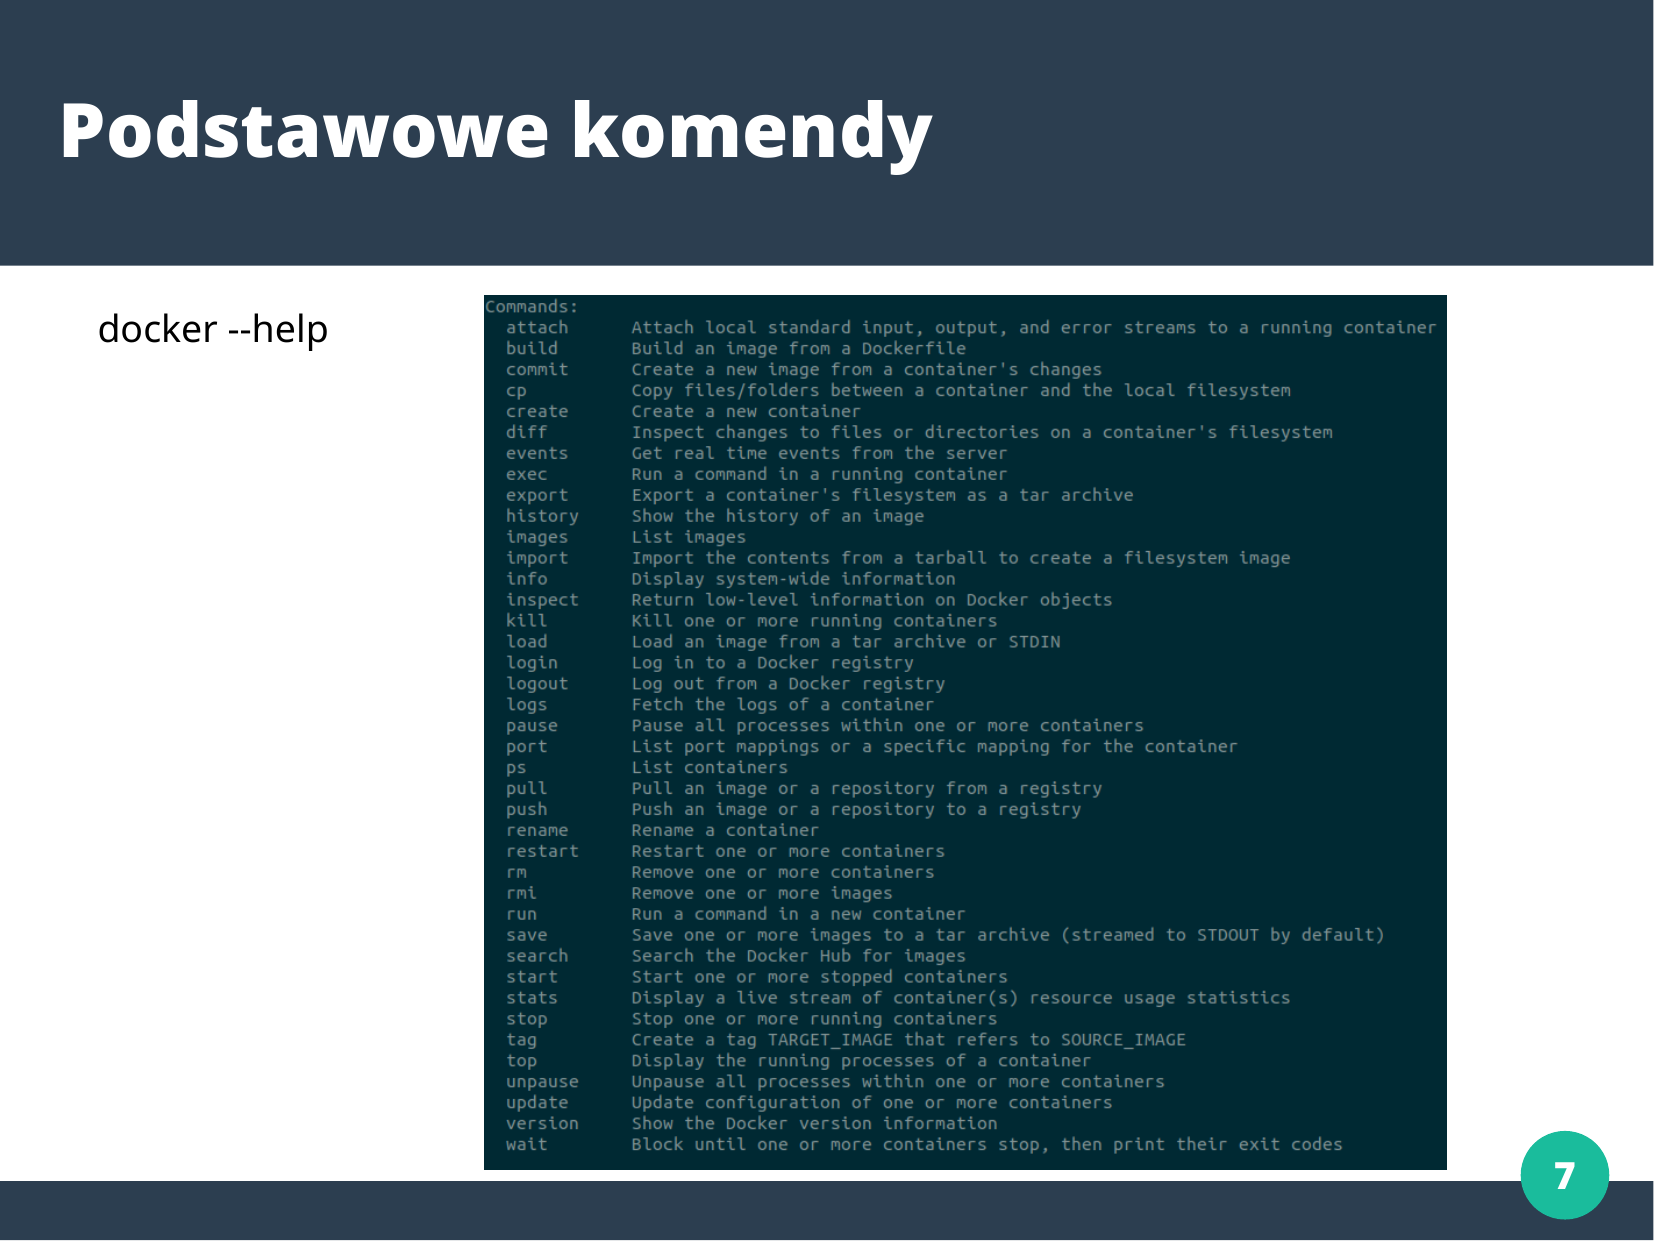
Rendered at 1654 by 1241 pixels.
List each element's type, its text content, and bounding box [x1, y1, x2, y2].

picture [518, 534, 526, 542]
picture [769, 345, 777, 354]
picture [529, 1078, 546, 1090]
picture [676, 971, 682, 982]
picture [1093, 995, 1101, 1003]
picture [1136, 995, 1143, 1003]
picture [1041, 320, 1049, 333]
picture [811, 366, 819, 375]
picture [686, 806, 693, 815]
picture [749, 974, 755, 982]
picture [948, 450, 954, 459]
picture [1199, 740, 1206, 752]
picture [654, 1037, 662, 1045]
picture [1262, 384, 1268, 396]
picture [749, 991, 756, 1003]
picture [676, 991, 682, 1003]
picture [519, 992, 525, 1003]
picture [1241, 995, 1247, 1003]
picture [885, 782, 891, 794]
picture [675, 848, 682, 856]
picture [759, 785, 767, 794]
picture [895, 722, 902, 731]
picture [759, 639, 767, 647]
picture [1010, 366, 1017, 375]
picture [1073, 492, 1080, 500]
picture [675, 827, 694, 836]
picture [832, 1016, 839, 1024]
picture [529, 953, 536, 961]
picture [508, 743, 526, 755]
picture [1083, 366, 1091, 375]
picture [1147, 1078, 1153, 1087]
picture [780, 1016, 787, 1024]
picture [1135, 387, 1153, 396]
picture [549, 534, 557, 542]
picture [1211, 322, 1216, 333]
picture [979, 618, 986, 626]
picture [780, 1034, 797, 1045]
picture [1041, 932, 1049, 940]
picture [979, 995, 986, 1003]
picture [634, 490, 640, 500]
picture [1157, 1138, 1164, 1150]
picture [1230, 743, 1237, 752]
picture [549, 299, 557, 312]
picture [979, 426, 986, 438]
picture [1219, 387, 1227, 396]
picture [875, 699, 881, 710]
picture [1012, 991, 1016, 1006]
picture [1429, 324, 1436, 333]
picture [969, 1141, 975, 1149]
picture [1146, 1034, 1175, 1045]
picture [989, 429, 997, 438]
picture [905, 1016, 923, 1024]
picture [539, 701, 546, 710]
picture [927, 907, 933, 919]
picture [989, 722, 1008, 731]
picture [549, 341, 557, 354]
picture [665, 802, 672, 814]
picture [1063, 785, 1070, 794]
picture [779, 1078, 797, 1087]
picture [1126, 551, 1133, 563]
picture [1083, 429, 1091, 438]
picture [969, 450, 975, 458]
picture [1252, 992, 1258, 1003]
picture [635, 427, 640, 438]
picture [1199, 552, 1206, 563]
picture [1062, 366, 1070, 375]
picture [571, 845, 577, 856]
picture [508, 848, 515, 856]
picture [801, 1096, 808, 1108]
picture [801, 324, 808, 333]
picture [822, 1078, 829, 1087]
picture [947, 932, 954, 940]
picture [759, 1058, 766, 1066]
picture [790, 655, 797, 668]
picture [634, 678, 641, 689]
picture [549, 513, 558, 521]
picture [916, 995, 923, 1003]
picture [633, 364, 640, 375]
picture [1125, 1078, 1132, 1087]
picture [1251, 387, 1258, 396]
picture [508, 869, 515, 877]
picture [1178, 1138, 1185, 1150]
picture [1073, 1058, 1081, 1066]
picture [519, 408, 525, 416]
picture [1084, 384, 1090, 396]
picture [917, 573, 923, 584]
picture [748, 890, 766, 898]
picture [550, 995, 557, 1003]
picture [665, 366, 672, 375]
picture [990, 990, 995, 1006]
picture [832, 995, 839, 1003]
picture [529, 614, 536, 626]
picture [779, 869, 798, 877]
picture [706, 869, 724, 877]
picture [864, 949, 871, 961]
picture [696, 509, 703, 521]
picture [518, 681, 536, 692]
picture [748, 869, 766, 877]
picture [665, 761, 672, 773]
picture [790, 1099, 797, 1108]
picture [958, 995, 965, 1003]
picture [769, 597, 775, 605]
picture [738, 510, 745, 521]
picture [507, 408, 515, 417]
picture [864, 701, 871, 710]
picture [937, 740, 945, 752]
picture [916, 869, 923, 877]
picture [759, 345, 766, 357]
picture [843, 366, 850, 375]
picture [894, 995, 902, 1003]
picture [707, 552, 714, 563]
picture [1053, 1054, 1059, 1066]
picture [1010, 387, 1018, 396]
picture [1252, 426, 1258, 438]
picture [1304, 426, 1310, 438]
picture [1073, 366, 1080, 378]
picture [905, 848, 924, 856]
picture [800, 492, 809, 500]
picture [895, 1141, 913, 1150]
picture [748, 639, 756, 651]
picture [1000, 429, 1007, 437]
picture [916, 1032, 923, 1045]
picture [633, 888, 640, 898]
picture [508, 656, 515, 668]
picture [822, 447, 829, 459]
picture [948, 342, 954, 354]
picture [717, 324, 735, 333]
picture [655, 429, 661, 438]
picture [685, 366, 693, 375]
picture [539, 722, 546, 731]
picture [540, 510, 546, 521]
picture [685, 450, 694, 459]
picture [833, 785, 839, 793]
picture [549, 324, 557, 333]
picture [727, 827, 735, 836]
picture [560, 320, 567, 333]
picture [738, 345, 756, 354]
picture [685, 1058, 693, 1066]
picture [529, 782, 535, 794]
picture [842, 320, 850, 333]
picture [1105, 489, 1111, 500]
picture [769, 1100, 777, 1108]
picture [748, 950, 776, 961]
picture [508, 324, 515, 333]
picture [654, 1120, 673, 1129]
picture [769, 429, 777, 438]
picture [645, 614, 651, 626]
picture [675, 869, 683, 877]
picture [790, 911, 797, 919]
picture [539, 408, 546, 417]
picture [717, 1099, 725, 1108]
picture [518, 366, 547, 375]
picture [812, 1141, 818, 1149]
picture [853, 513, 860, 521]
picture [854, 597, 860, 605]
picture [842, 848, 850, 856]
picture [507, 450, 516, 459]
picture [686, 743, 704, 755]
picture [1052, 555, 1059, 563]
picture [936, 492, 956, 500]
picture [833, 363, 840, 375]
picture [980, 1033, 987, 1045]
picture [1011, 722, 1017, 731]
picture [780, 1099, 787, 1108]
picture [539, 614, 546, 626]
picture [833, 806, 839, 814]
picture [926, 1037, 934, 1045]
picture [643, 701, 652, 710]
picture [1115, 1034, 1122, 1045]
picture [895, 1120, 902, 1129]
picture [529, 743, 536, 752]
picture [748, 911, 756, 919]
picture [875, 489, 881, 500]
picture [1041, 722, 1049, 731]
picture [727, 1118, 755, 1129]
picture [895, 869, 902, 877]
picture [1135, 1078, 1143, 1087]
picture [791, 785, 797, 793]
picture [1041, 592, 1060, 605]
picture [644, 408, 651, 417]
picture [895, 639, 902, 647]
picture [875, 1075, 881, 1087]
picture [990, 974, 996, 982]
picture [812, 995, 818, 1003]
picture [1147, 551, 1153, 563]
picture [833, 426, 840, 437]
picture [937, 995, 944, 1003]
picture [528, 1037, 536, 1048]
picture [812, 827, 818, 835]
picture [519, 1013, 525, 1024]
picture [633, 720, 641, 731]
picture [875, 991, 882, 1003]
picture [780, 468, 787, 479]
picture [896, 677, 902, 689]
picture [644, 1138, 651, 1150]
picture [508, 530, 515, 542]
picture [508, 974, 515, 982]
picture [645, 991, 651, 1003]
picture [1188, 743, 1195, 752]
picture [749, 321, 756, 333]
picture [728, 1053, 735, 1066]
picture [812, 387, 818, 396]
picture [508, 341, 525, 354]
picture [790, 513, 796, 525]
picture [508, 785, 525, 797]
picture [718, 677, 725, 689]
picture [821, 618, 829, 626]
picture [1083, 1099, 1091, 1108]
picture [906, 1075, 913, 1087]
picture [738, 991, 745, 1003]
picture [969, 722, 975, 731]
picture [843, 680, 849, 689]
picture [507, 471, 516, 479]
picture [1219, 930, 1258, 940]
picture [915, 471, 923, 479]
picture [655, 447, 661, 459]
picture [656, 322, 661, 333]
picture [916, 932, 923, 940]
picture [1032, 995, 1038, 1003]
picture [561, 490, 567, 500]
picture [780, 618, 787, 626]
picture [696, 450, 703, 459]
picture [697, 699, 703, 710]
picture [1136, 551, 1143, 563]
picture [874, 468, 881, 479]
picture [832, 869, 839, 877]
picture [759, 848, 767, 856]
picture [676, 1097, 682, 1108]
picture [676, 1054, 682, 1066]
picture [801, 1120, 808, 1129]
picture [1177, 429, 1186, 438]
picture [728, 1099, 735, 1108]
picture [529, 639, 536, 647]
picture [1167, 995, 1175, 1003]
picture [759, 1016, 777, 1024]
picture [791, 974, 797, 982]
picture [1136, 1138, 1143, 1150]
picture [790, 701, 798, 710]
picture [875, 785, 881, 794]
picture [508, 551, 515, 563]
picture [801, 869, 808, 877]
picture [854, 408, 860, 416]
picture [780, 764, 787, 773]
picture [790, 387, 798, 396]
picture [1126, 722, 1132, 731]
picture [518, 555, 526, 563]
picture [927, 342, 934, 354]
picture [539, 1139, 546, 1150]
picture [1251, 555, 1279, 567]
picture [906, 949, 913, 961]
picture [801, 387, 808, 396]
picture [550, 660, 557, 668]
picture [633, 1139, 641, 1150]
picture [738, 722, 746, 734]
picture [833, 593, 840, 605]
picture [875, 846, 881, 856]
picture [916, 1138, 923, 1150]
picture [947, 974, 954, 982]
picture [717, 1139, 724, 1150]
picture [706, 932, 714, 940]
picture [727, 932, 736, 940]
picture [664, 1037, 672, 1045]
picture [853, 1120, 861, 1129]
picture [1355, 324, 1373, 333]
picture [717, 782, 724, 794]
picture [958, 471, 965, 479]
picture [654, 534, 661, 542]
picture [1052, 995, 1059, 1003]
picture [665, 614, 672, 626]
picture [707, 743, 713, 752]
picture [791, 806, 797, 814]
picture [832, 1141, 851, 1150]
picture [508, 613, 515, 626]
picture [508, 953, 515, 961]
picture [643, 848, 652, 856]
picture [842, 597, 851, 605]
picture [759, 932, 777, 940]
picture [1062, 1058, 1070, 1066]
picture [926, 450, 934, 459]
picture [991, 322, 996, 333]
picture [1000, 592, 1006, 605]
picture [549, 827, 568, 836]
picture [507, 366, 515, 375]
picture [790, 827, 797, 835]
picture [1051, 636, 1060, 647]
picture [675, 324, 682, 333]
picture [738, 429, 745, 438]
picture [937, 618, 944, 626]
picture [957, 429, 975, 438]
picture [822, 1034, 829, 1045]
picture [1241, 551, 1247, 563]
picture [540, 660, 546, 668]
picture [811, 722, 819, 731]
picture [1083, 555, 1091, 563]
picture [927, 869, 934, 877]
picture [811, 806, 818, 815]
picture [643, 869, 673, 877]
picture [832, 1078, 840, 1087]
picture [539, 932, 547, 940]
picture [833, 450, 839, 459]
picture [529, 974, 536, 982]
picture [842, 660, 850, 668]
picture [853, 471, 860, 479]
picture [821, 995, 829, 1003]
picture [749, 513, 756, 521]
picture [519, 971, 525, 982]
picture [769, 576, 778, 584]
picture [895, 555, 902, 563]
picture [821, 1016, 829, 1024]
picture [1210, 930, 1216, 940]
picture [1105, 740, 1111, 752]
picture [905, 1099, 913, 1108]
picture [561, 848, 567, 856]
picture [927, 740, 933, 752]
picture [790, 492, 797, 500]
picture [802, 1054, 808, 1066]
picture [926, 425, 934, 438]
picture [633, 992, 641, 1003]
picture [843, 513, 850, 521]
picture [1020, 1099, 1038, 1108]
picture [634, 532, 640, 542]
picture [781, 635, 788, 647]
picture [1021, 636, 1028, 647]
picture [519, 764, 525, 773]
picture [696, 1141, 703, 1150]
picture [812, 848, 818, 856]
picture [748, 806, 756, 818]
picture [895, 387, 902, 396]
picture [739, 1096, 746, 1108]
picture [854, 426, 860, 438]
picture [906, 576, 913, 584]
picture [675, 890, 683, 898]
picture [728, 848, 735, 856]
picture [770, 848, 776, 856]
picture [1063, 492, 1070, 500]
picture [643, 597, 651, 605]
picture [948, 803, 954, 815]
picture [979, 471, 986, 479]
picture [821, 932, 839, 940]
picture [1000, 387, 1007, 396]
picture [1398, 321, 1405, 333]
picture [999, 932, 1007, 940]
picture [780, 1058, 787, 1066]
picture [1115, 932, 1122, 940]
picture [905, 366, 913, 375]
picture [936, 576, 954, 584]
picture [885, 576, 891, 584]
picture [529, 806, 536, 815]
picture [655, 614, 661, 626]
picture [1031, 324, 1038, 333]
picture [947, 639, 953, 647]
picture [727, 1016, 736, 1024]
picture [936, 1078, 954, 1087]
picture [779, 450, 788, 459]
picture [916, 597, 923, 605]
picture [853, 660, 860, 671]
picture [685, 1099, 693, 1108]
picture [1042, 1096, 1049, 1108]
picture [780, 948, 787, 961]
picture [739, 384, 745, 399]
picture [645, 1054, 651, 1066]
picture [508, 698, 515, 710]
picture [822, 676, 829, 689]
picture [560, 1078, 567, 1087]
picture [718, 635, 724, 647]
picture [748, 450, 767, 459]
picture [1000, 1037, 1007, 1045]
picture [874, 718, 881, 731]
picture [1031, 785, 1049, 797]
picture [1136, 426, 1143, 438]
picture [665, 1099, 672, 1108]
picture [1021, 928, 1028, 940]
picture [529, 555, 547, 567]
picture [644, 1095, 661, 1111]
picture [936, 390, 944, 396]
picture [957, 1141, 966, 1150]
picture [706, 618, 714, 626]
picture [948, 1012, 954, 1024]
picture [643, 471, 651, 479]
picture [675, 697, 682, 710]
picture [738, 1058, 746, 1066]
picture [706, 513, 714, 521]
picture [1282, 429, 1288, 441]
picture [665, 995, 673, 1006]
picture [874, 953, 882, 961]
picture [729, 1033, 735, 1045]
picture [739, 618, 745, 626]
picture [655, 806, 661, 815]
picture [907, 1033, 913, 1045]
picture [643, 911, 651, 919]
picture [853, 385, 860, 396]
picture [885, 719, 892, 731]
picture [707, 321, 714, 333]
picture [759, 824, 766, 836]
picture [780, 932, 787, 940]
picture [644, 530, 651, 542]
picture [1167, 555, 1174, 563]
picture [1114, 429, 1132, 438]
picture [938, 635, 944, 647]
picture [1220, 992, 1227, 1003]
picture [539, 576, 547, 584]
picture [801, 722, 808, 731]
picture [968, 366, 975, 375]
picture [728, 764, 735, 773]
picture [1032, 1034, 1038, 1045]
picture [539, 324, 546, 333]
picture [874, 890, 882, 898]
picture [707, 492, 714, 500]
picture [509, 1033, 515, 1045]
picture [854, 1012, 860, 1024]
picture [654, 492, 673, 504]
picture [822, 324, 829, 333]
picture [633, 322, 641, 333]
picture [875, 510, 881, 521]
picture [842, 345, 850, 354]
picture [927, 785, 934, 797]
picture [655, 576, 661, 584]
picture [842, 974, 861, 985]
picture [769, 1120, 777, 1129]
picture [550, 1117, 557, 1129]
picture [633, 804, 651, 815]
picture [654, 1141, 672, 1150]
picture [717, 974, 724, 982]
picture [1178, 555, 1185, 567]
picture [739, 932, 745, 940]
picture [843, 1058, 851, 1069]
picture [707, 1141, 714, 1150]
picture [696, 384, 703, 396]
picture [571, 594, 578, 605]
picture [1021, 785, 1028, 794]
picture [790, 953, 798, 961]
picture [843, 1117, 850, 1129]
picture [915, 366, 934, 375]
picture [811, 1078, 818, 1087]
picture [1000, 743, 1018, 755]
picture [1032, 1078, 1038, 1087]
picture [1200, 991, 1206, 1003]
picture [749, 722, 755, 731]
picture [707, 447, 714, 459]
picture [1209, 1138, 1216, 1150]
picture [1262, 1138, 1268, 1150]
picture [539, 1099, 546, 1108]
picture [990, 932, 996, 940]
picture [937, 1138, 944, 1150]
picture [1033, 1055, 1038, 1066]
picture [957, 806, 966, 815]
picture [906, 908, 913, 919]
picture [644, 492, 651, 500]
picture [1146, 743, 1153, 752]
picture [968, 995, 976, 1003]
picture [1304, 321, 1310, 333]
picture [696, 639, 703, 647]
picture [1303, 1137, 1321, 1150]
picture [1084, 995, 1090, 1003]
picture [633, 1034, 641, 1045]
picture [885, 866, 892, 877]
picture [1010, 597, 1017, 605]
picture [863, 995, 872, 1003]
picture [927, 572, 933, 584]
picture [894, 1016, 902, 1024]
picture [948, 740, 954, 752]
picture [989, 384, 996, 396]
picture [915, 743, 923, 752]
picture [686, 510, 693, 521]
picture [1104, 1034, 1112, 1045]
picture [863, 597, 881, 605]
picture [550, 555, 557, 563]
picture [643, 555, 673, 566]
picture [1021, 597, 1028, 605]
picture [1074, 552, 1080, 563]
picture [948, 468, 954, 479]
picture [864, 974, 881, 986]
picture [812, 1016, 818, 1024]
picture [665, 342, 672, 354]
picture [842, 995, 851, 1003]
picture [968, 785, 987, 794]
picture [508, 722, 525, 734]
picture [1021, 489, 1028, 500]
picture [780, 824, 787, 836]
picture [685, 408, 694, 417]
picture [518, 1058, 526, 1066]
picture [1104, 1078, 1112, 1087]
picture [854, 636, 860, 647]
picture [633, 1055, 641, 1066]
picture [696, 1078, 704, 1087]
picture [508, 827, 515, 835]
picture [727, 806, 745, 815]
picture [529, 426, 537, 438]
picture [1188, 555, 1195, 563]
picture [1262, 991, 1268, 1003]
picture [978, 974, 986, 982]
picture [655, 995, 661, 1003]
picture [1271, 387, 1291, 396]
picture [717, 762, 724, 773]
picture [957, 746, 965, 752]
picture [1418, 324, 1426, 333]
picture [654, 932, 662, 940]
picture [738, 974, 746, 982]
picture [528, 722, 536, 731]
picture [1125, 492, 1133, 500]
picture [550, 848, 557, 856]
picture [738, 447, 745, 459]
picture [528, 1016, 547, 1027]
picture [937, 911, 944, 919]
picture [978, 1058, 986, 1066]
picture [864, 471, 871, 479]
picture [665, 408, 672, 417]
picture [633, 448, 652, 459]
picture [759, 1141, 788, 1150]
picture [937, 471, 944, 479]
picture [936, 324, 954, 333]
picture [717, 387, 725, 396]
picture [759, 597, 766, 605]
picture [905, 513, 924, 525]
picture [1020, 429, 1029, 438]
picture [560, 1099, 568, 1108]
picture [727, 639, 745, 647]
picture [906, 429, 912, 437]
picture [717, 741, 724, 752]
picture [529, 1138, 536, 1150]
picture [1271, 325, 1279, 333]
picture [519, 510, 525, 521]
picture [979, 1099, 986, 1108]
picture [716, 432, 724, 438]
picture [842, 785, 872, 797]
picture [540, 782, 546, 794]
picture [1231, 991, 1237, 1003]
picture [519, 471, 525, 478]
picture [979, 551, 986, 563]
picture [508, 806, 525, 818]
picture [936, 1120, 954, 1129]
picture [728, 342, 735, 354]
picture [790, 618, 798, 626]
picture [675, 1137, 682, 1150]
picture [947, 911, 955, 919]
picture [654, 366, 662, 375]
picture [989, 1016, 996, 1024]
picture [686, 597, 693, 605]
picture [1073, 1137, 1080, 1150]
picture [821, 1058, 829, 1069]
picture [1271, 995, 1279, 1003]
picture [1083, 492, 1090, 500]
picture [1272, 1138, 1279, 1150]
picture [655, 342, 661, 354]
picture [633, 594, 640, 605]
picture [685, 1037, 693, 1045]
picture [938, 971, 944, 982]
picture [885, 471, 892, 479]
picture [1272, 927, 1280, 940]
picture [665, 1078, 672, 1087]
picture [1021, 740, 1028, 752]
picture [812, 660, 818, 668]
picture [842, 704, 850, 710]
picture [968, 618, 976, 626]
picture [644, 740, 651, 752]
picture [717, 576, 724, 584]
picture [1241, 387, 1248, 399]
picture [738, 534, 745, 542]
picture [1105, 597, 1111, 605]
picture [918, 678, 923, 689]
picture [654, 890, 673, 898]
picture [895, 576, 903, 584]
picture [696, 534, 704, 542]
picture [948, 429, 954, 437]
picture [717, 803, 724, 815]
picture [895, 429, 903, 438]
picture [759, 743, 778, 755]
picture [770, 363, 776, 375]
picture [1146, 995, 1153, 1003]
picture [927, 489, 933, 500]
picture [759, 722, 776, 731]
picture [905, 869, 913, 877]
picture [748, 557, 755, 563]
picture [864, 932, 871, 940]
picture [1146, 927, 1153, 940]
picture [539, 741, 546, 752]
picture [540, 845, 546, 856]
picture [957, 1099, 976, 1108]
picture [539, 802, 546, 814]
picture [654, 1078, 662, 1090]
picture [842, 890, 860, 898]
picture [801, 953, 808, 961]
picture [958, 911, 965, 919]
picture [1062, 995, 1080, 1003]
picture [686, 948, 693, 961]
picture [790, 932, 798, 940]
picture [780, 740, 787, 752]
picture [1262, 324, 1268, 333]
picture [812, 618, 818, 626]
picture [1020, 1141, 1039, 1153]
picture [1063, 928, 1068, 943]
picture [1052, 782, 1059, 794]
picture [779, 806, 788, 815]
picture [864, 680, 870, 689]
picture [654, 639, 661, 647]
picture [685, 639, 693, 647]
picture [978, 1078, 987, 1087]
picture [853, 366, 872, 375]
picture [832, 618, 839, 626]
picture [957, 639, 965, 647]
picture [937, 342, 944, 354]
picture [643, 827, 661, 836]
picture [560, 304, 567, 312]
picture [1125, 932, 1143, 940]
picture [728, 1138, 734, 1150]
picture [801, 345, 808, 354]
picture [937, 555, 944, 563]
picture [779, 366, 797, 375]
picture [990, 639, 996, 647]
picture [968, 594, 996, 605]
picture [1156, 324, 1164, 333]
picture [748, 429, 756, 438]
picture [759, 555, 777, 563]
picture [727, 492, 735, 500]
picture [937, 426, 944, 438]
picture [633, 385, 640, 396]
picture [1042, 806, 1049, 815]
picture [759, 467, 766, 479]
picture [707, 827, 714, 836]
picture [895, 1058, 902, 1066]
picture [539, 681, 557, 689]
picture [686, 576, 693, 584]
picture [979, 387, 986, 396]
picture [644, 572, 651, 584]
picture [916, 345, 923, 354]
picture [717, 534, 724, 546]
picture [727, 534, 735, 542]
picture [760, 510, 766, 521]
picture [969, 551, 975, 563]
picture [884, 1058, 892, 1066]
picture [686, 320, 693, 333]
picture [696, 995, 703, 1007]
picture [549, 722, 557, 731]
picture [508, 593, 515, 605]
picture [550, 1096, 557, 1108]
picture [895, 471, 902, 483]
picture [1052, 366, 1059, 375]
picture [1093, 324, 1102, 333]
picture [1062, 383, 1070, 396]
picture [895, 845, 902, 856]
picture [665, 324, 672, 333]
picture [1094, 488, 1101, 500]
picture [905, 995, 913, 1003]
picture [864, 321, 871, 333]
picture [1188, 995, 1195, 1003]
picture [800, 974, 808, 982]
picture [719, 1055, 724, 1066]
picture [957, 345, 966, 354]
picture [842, 932, 850, 944]
picture [759, 1116, 766, 1129]
picture [749, 1096, 756, 1108]
picture [707, 384, 714, 396]
picture [1199, 934, 1206, 940]
picture [738, 324, 745, 333]
picture [518, 848, 526, 856]
picture [770, 1034, 777, 1045]
picture [1042, 555, 1049, 563]
picture [864, 866, 871, 877]
picture [717, 597, 736, 605]
picture [863, 890, 871, 902]
picture [665, 845, 672, 856]
picture [864, 450, 871, 458]
picture [675, 722, 683, 731]
picture [728, 425, 735, 437]
picture [801, 426, 808, 438]
picture [633, 511, 640, 521]
picture [738, 1075, 745, 1087]
picture [695, 911, 703, 919]
picture [937, 1016, 944, 1024]
picture [518, 660, 536, 671]
picture [529, 597, 536, 605]
picture [948, 782, 955, 793]
picture [508, 509, 515, 521]
picture [1094, 1099, 1101, 1108]
picture [738, 743, 756, 752]
picture [1032, 429, 1038, 438]
picture [989, 1037, 997, 1045]
picture [958, 1037, 965, 1045]
picture [1083, 722, 1091, 731]
picture [812, 492, 818, 500]
picture [1073, 806, 1080, 818]
picture [1188, 1137, 1195, 1150]
picture [1313, 932, 1321, 940]
picture [634, 741, 641, 752]
picture [748, 764, 756, 773]
picture [560, 408, 568, 417]
picture [801, 405, 808, 417]
picture [874, 450, 893, 459]
picture [1021, 387, 1028, 396]
picture [1052, 429, 1070, 438]
picture [812, 743, 818, 752]
picture [1000, 1141, 1007, 1150]
picture [1177, 932, 1186, 940]
picture [885, 743, 892, 752]
picture [1116, 1075, 1122, 1087]
picture [1157, 387, 1164, 396]
picture [770, 1078, 776, 1087]
picture [800, 1034, 808, 1042]
picture [770, 384, 776, 396]
picture [645, 1013, 651, 1024]
picture [811, 471, 818, 479]
picture [811, 571, 818, 584]
picture [769, 827, 777, 836]
picture [958, 387, 965, 396]
picture [665, 827, 672, 836]
picture [1137, 1034, 1142, 1045]
picture [885, 1075, 892, 1087]
picture [728, 576, 735, 588]
picture [508, 635, 515, 647]
picture [540, 992, 546, 1003]
picture [664, 634, 672, 647]
picture [811, 513, 819, 521]
picture [698, 678, 703, 689]
picture [1072, 743, 1081, 752]
picture [843, 948, 851, 961]
picture [550, 405, 557, 417]
picture [927, 806, 934, 818]
picture [655, 743, 661, 752]
picture [507, 425, 515, 438]
picture [854, 447, 861, 458]
picture [906, 447, 912, 459]
picture [1063, 806, 1069, 814]
picture [518, 639, 526, 647]
picture [769, 1058, 777, 1066]
picture [665, 953, 672, 961]
picture [1177, 324, 1195, 333]
picture [978, 743, 996, 752]
picture [717, 660, 725, 668]
picture [529, 911, 536, 919]
picture [811, 1120, 819, 1129]
picture [821, 576, 829, 584]
picture [675, 953, 682, 961]
picture [958, 1016, 965, 1024]
picture [717, 1078, 724, 1087]
picture [958, 970, 965, 982]
picture [916, 1078, 923, 1087]
picture [507, 1079, 515, 1087]
picture [549, 1079, 557, 1087]
picture [842, 806, 872, 818]
picture [864, 489, 871, 500]
picture [1010, 928, 1017, 940]
picture [644, 1116, 651, 1129]
picture [822, 597, 829, 605]
picture [519, 492, 525, 499]
picture [654, 953, 661, 961]
picture [645, 971, 651, 982]
picture [1209, 743, 1216, 752]
picture [738, 848, 746, 856]
picture [1094, 383, 1101, 396]
picture [1240, 324, 1248, 333]
picture [738, 660, 745, 668]
picture [790, 471, 797, 479]
picture [518, 827, 526, 836]
picture [717, 719, 724, 731]
picture [1282, 324, 1289, 333]
picture [654, 408, 662, 417]
picture [905, 785, 923, 794]
picture [969, 468, 975, 479]
picture [1043, 636, 1048, 647]
picture [894, 618, 902, 626]
picture [915, 722, 945, 731]
picture [518, 597, 525, 605]
picture [812, 928, 818, 940]
picture [895, 783, 902, 794]
picture [822, 974, 829, 982]
picture [644, 722, 651, 731]
picture [1219, 555, 1228, 563]
picture [1010, 555, 1018, 563]
picture [528, 408, 537, 417]
picture [959, 1054, 966, 1066]
picture [1209, 555, 1216, 563]
picture [748, 1037, 756, 1048]
picture [508, 764, 516, 776]
picture [779, 383, 787, 396]
picture [1408, 324, 1415, 333]
picture [643, 387, 662, 399]
picture [896, 593, 902, 605]
picture [1335, 932, 1342, 940]
picture [905, 701, 924, 710]
picture [676, 450, 682, 458]
picture [885, 366, 892, 375]
picture [874, 869, 881, 877]
picture [822, 555, 829, 563]
picture [508, 911, 515, 919]
picture [633, 573, 641, 584]
picture [1209, 384, 1216, 396]
picture [800, 639, 820, 647]
picture [947, 366, 954, 375]
picture [958, 785, 965, 794]
picture [790, 848, 809, 856]
picture [811, 869, 819, 877]
picture [832, 911, 839, 919]
picture [864, 1096, 872, 1108]
picture [759, 806, 767, 815]
picture [529, 534, 536, 542]
picture [664, 597, 672, 605]
picture [1042, 362, 1049, 375]
picture [1156, 995, 1164, 1007]
picture [1010, 1099, 1017, 1108]
picture [529, 932, 536, 940]
picture [685, 764, 693, 773]
picture [1041, 1078, 1049, 1087]
picture [654, 723, 661, 731]
picture [518, 1095, 536, 1111]
picture [748, 785, 756, 797]
picture [779, 890, 798, 898]
picture [884, 513, 902, 521]
picture [1125, 995, 1132, 1003]
picture [958, 932, 965, 940]
picture [633, 469, 640, 479]
picture [1053, 804, 1059, 815]
picture [571, 513, 578, 525]
picture [927, 701, 933, 710]
picture [528, 471, 546, 479]
picture [968, 492, 975, 500]
picture [1220, 1141, 1226, 1150]
picture [769, 995, 777, 1003]
picture [947, 387, 955, 396]
text_box docker --help [82, 295, 359, 354]
picture [707, 408, 714, 417]
picture [739, 1016, 745, 1024]
picture [665, 722, 672, 731]
picture [530, 321, 536, 333]
picture [550, 971, 557, 982]
picture [518, 890, 526, 898]
picture [864, 618, 871, 626]
picture [707, 764, 714, 773]
picture [1000, 450, 1007, 458]
picture [906, 492, 911, 504]
picture [1261, 429, 1269, 438]
picture [758, 657, 787, 668]
picture [749, 573, 756, 584]
picture [905, 974, 913, 982]
picture [696, 1058, 703, 1069]
picture [885, 890, 892, 898]
picture [707, 697, 714, 710]
picture [1198, 1141, 1206, 1150]
picture [1064, 593, 1069, 609]
picture [853, 1099, 861, 1108]
picture [1073, 1099, 1080, 1108]
picture [540, 426, 547, 437]
picture [697, 845, 703, 856]
picture [811, 1058, 818, 1066]
picture [708, 656, 714, 668]
picture [634, 637, 641, 647]
picture [978, 1120, 996, 1129]
picture [643, 890, 651, 898]
picture [655, 848, 661, 856]
picture [1219, 743, 1227, 752]
picture [1104, 995, 1112, 1003]
picture [958, 953, 965, 961]
picture [833, 324, 839, 333]
picture [560, 364, 567, 375]
picture [643, 345, 651, 354]
picture [969, 384, 975, 396]
picture [833, 887, 839, 898]
picture [822, 722, 829, 731]
picture [1104, 722, 1123, 731]
picture [676, 364, 682, 375]
picture [884, 492, 892, 500]
picture [885, 1034, 892, 1045]
picture [915, 639, 923, 647]
picture [800, 660, 808, 668]
picture [844, 1034, 849, 1045]
picture [1292, 1141, 1300, 1150]
picture [1293, 324, 1300, 333]
picture [1063, 1096, 1070, 1108]
picture [811, 345, 830, 354]
picture [1000, 974, 1007, 982]
picture [570, 1078, 578, 1087]
picture [895, 660, 902, 668]
picture [1041, 1037, 1050, 1045]
picture [1010, 1037, 1017, 1045]
picture [665, 974, 672, 982]
picture [520, 322, 525, 333]
picture [759, 576, 766, 584]
picture [1000, 552, 1007, 563]
picture [1378, 927, 1383, 943]
picture [905, 806, 923, 815]
picture [549, 953, 557, 961]
picture [486, 301, 494, 309]
picture [780, 908, 787, 919]
picture [769, 681, 777, 689]
picture [1345, 932, 1352, 940]
picture [518, 869, 526, 877]
picture [959, 321, 965, 333]
picture [644, 509, 651, 521]
picture [643, 681, 661, 692]
picture [958, 1117, 965, 1129]
picture [717, 949, 724, 961]
picture [833, 660, 839, 668]
picture [801, 890, 808, 898]
picture [1084, 785, 1090, 793]
picture [633, 343, 641, 354]
picture [1104, 555, 1112, 563]
picture [1356, 928, 1363, 940]
picture [1313, 429, 1332, 438]
picture [926, 471, 934, 479]
picture [677, 1034, 682, 1045]
picture [1030, 636, 1039, 647]
picture [654, 1058, 661, 1066]
picture [738, 827, 756, 836]
picture [821, 951, 839, 961]
picture [759, 618, 777, 626]
picture [854, 614, 860, 626]
picture [696, 1116, 703, 1129]
picture [811, 890, 819, 898]
picture [915, 1058, 924, 1066]
picture [790, 572, 808, 584]
picture [990, 366, 996, 374]
picture [927, 615, 933, 626]
picture [529, 513, 536, 521]
picture [696, 722, 703, 731]
picture [665, 782, 672, 794]
picture [1367, 929, 1373, 940]
picture [1146, 429, 1153, 438]
picture [655, 764, 661, 773]
picture [800, 366, 808, 378]
picture [529, 342, 536, 354]
picture [947, 1141, 954, 1150]
picture [645, 321, 651, 333]
picture [550, 492, 557, 500]
picture [779, 785, 788, 794]
picture [1126, 1141, 1132, 1149]
picture [863, 743, 871, 752]
picture [915, 1120, 924, 1129]
picture [738, 698, 745, 710]
picture [1052, 1099, 1059, 1108]
picture [1240, 1141, 1248, 1150]
picture [1125, 743, 1133, 752]
picture [769, 408, 776, 417]
picture [539, 534, 546, 546]
picture [1000, 471, 1007, 479]
picture [518, 1078, 525, 1087]
picture [852, 1034, 882, 1045]
picture [560, 1120, 568, 1129]
picture [1136, 722, 1143, 731]
picture [664, 932, 672, 940]
picture [728, 447, 734, 459]
picture [634, 699, 640, 710]
picture [947, 550, 965, 563]
picture [916, 387, 923, 396]
picture [1115, 1141, 1123, 1153]
picture [738, 761, 745, 773]
picture [675, 911, 682, 919]
picture [979, 1141, 986, 1150]
picture [936, 597, 954, 605]
picture [1325, 928, 1332, 940]
picture [655, 594, 661, 605]
picture [507, 492, 515, 500]
picture [696, 806, 703, 814]
picture [968, 974, 975, 982]
picture [790, 450, 798, 458]
picture [643, 639, 652, 647]
picture [990, 618, 996, 626]
picture [938, 1034, 944, 1045]
picture [665, 740, 672, 752]
picture [518, 911, 525, 919]
picture [1335, 1141, 1342, 1150]
picture [1230, 426, 1238, 437]
picture [885, 1117, 892, 1129]
picture [990, 1078, 996, 1087]
picture [791, 639, 797, 647]
picture [697, 426, 703, 438]
picture [791, 995, 797, 1003]
picture [539, 827, 546, 836]
picture [854, 1058, 860, 1066]
picture [1178, 740, 1185, 752]
picture [707, 593, 714, 605]
picture [968, 1037, 976, 1045]
picture [958, 363, 965, 375]
picture [561, 513, 567, 521]
picture [654, 974, 661, 982]
picture [1167, 429, 1174, 437]
picture [926, 634, 934, 647]
picture [927, 848, 933, 856]
picture [790, 555, 798, 563]
picture [926, 555, 934, 563]
picture [675, 341, 682, 354]
picture [518, 576, 525, 584]
picture [854, 555, 860, 563]
picture [864, 656, 871, 668]
picture [675, 681, 693, 689]
picture [1157, 426, 1164, 438]
picture [550, 363, 557, 375]
picture [781, 552, 787, 563]
picture [1116, 492, 1122, 500]
picture [571, 1120, 578, 1129]
picture [633, 909, 640, 919]
picture [1062, 1078, 1070, 1087]
picture [633, 1076, 641, 1087]
picture [780, 489, 787, 500]
picture [1230, 387, 1237, 396]
picture [800, 827, 809, 836]
picture [906, 1117, 914, 1129]
picture [821, 1099, 839, 1108]
picture [1084, 324, 1090, 333]
picture [748, 471, 756, 479]
picture [781, 322, 787, 333]
picture [864, 572, 871, 584]
picture [832, 681, 840, 689]
picture [843, 426, 850, 438]
picture [947, 1058, 955, 1066]
picture [508, 932, 515, 940]
picture [1147, 324, 1153, 333]
picture [769, 513, 777, 521]
picture [812, 593, 818, 605]
picture [686, 384, 694, 396]
picture [1241, 426, 1247, 438]
picture [1104, 932, 1112, 940]
picture [832, 408, 839, 417]
picture [519, 614, 525, 626]
picture [885, 929, 892, 940]
picture [508, 995, 515, 1003]
picture [685, 890, 693, 898]
picture [979, 932, 986, 940]
picture [1031, 492, 1038, 500]
picture [676, 597, 682, 605]
picture [979, 1016, 986, 1024]
picture [864, 848, 871, 856]
picture [1283, 995, 1289, 1003]
picture [560, 534, 567, 542]
picture [706, 890, 724, 898]
picture [728, 1075, 735, 1087]
picture [707, 974, 714, 982]
picture [654, 513, 673, 521]
picture [874, 1016, 881, 1027]
picture [842, 408, 851, 417]
picture [1219, 324, 1228, 333]
picture [1104, 387, 1112, 396]
picture [802, 992, 808, 1003]
picture [1115, 739, 1122, 752]
picture [1178, 1034, 1185, 1045]
picture [529, 995, 536, 1003]
picture [800, 450, 818, 459]
picture [1156, 555, 1164, 563]
picture [1146, 1141, 1153, 1150]
picture [634, 762, 641, 773]
picture [738, 408, 757, 417]
picture [561, 552, 567, 563]
picture [633, 846, 640, 856]
picture [633, 825, 640, 835]
picture [727, 869, 735, 877]
picture [529, 1120, 536, 1129]
picture [864, 719, 871, 731]
picture [769, 974, 788, 982]
picture [497, 304, 536, 312]
picture [1094, 719, 1101, 731]
picture [1189, 429, 1195, 437]
picture [978, 639, 987, 647]
picture [874, 618, 881, 630]
picture [508, 890, 515, 898]
picture [1303, 927, 1310, 940]
picture [540, 342, 546, 354]
picture [1094, 932, 1101, 940]
picture [822, 405, 829, 417]
picture [895, 1074, 902, 1087]
picture [635, 553, 639, 563]
picture [644, 1037, 651, 1045]
picture [738, 492, 756, 500]
picture [853, 848, 861, 856]
picture [1084, 929, 1090, 940]
picture [539, 1120, 546, 1129]
picture [633, 867, 640, 877]
picture [957, 722, 966, 731]
picture [1000, 492, 1007, 500]
picture [999, 1060, 1007, 1066]
picture [759, 1078, 767, 1090]
picture [676, 492, 682, 500]
picture [853, 932, 861, 940]
picture [633, 406, 640, 415]
picture [843, 743, 850, 752]
picture [916, 618, 923, 626]
picture [644, 366, 651, 375]
picture [863, 1058, 881, 1066]
picture [948, 991, 954, 1003]
picture [1282, 555, 1290, 563]
picture [675, 1079, 682, 1087]
picture [863, 387, 892, 396]
picture [979, 806, 986, 815]
picture [821, 848, 830, 856]
picture [685, 869, 693, 877]
picture [1199, 384, 1206, 396]
picture [895, 932, 903, 940]
picture [508, 1120, 515, 1129]
picture [696, 974, 704, 982]
picture [727, 890, 735, 898]
picture [1063, 1138, 1069, 1150]
picture [864, 1120, 871, 1129]
picture [518, 1120, 526, 1129]
picture [664, 704, 672, 710]
picture [937, 1099, 944, 1108]
picture [685, 932, 703, 940]
picture [728, 366, 735, 375]
picture [706, 1099, 714, 1108]
picture [665, 531, 672, 542]
picture [864, 1016, 871, 1024]
picture [791, 342, 798, 354]
picture [1252, 1141, 1258, 1150]
picture [978, 366, 987, 375]
picture [686, 1117, 693, 1129]
picture [853, 576, 860, 584]
picture [633, 1097, 641, 1108]
picture [1073, 782, 1080, 794]
picture [790, 1058, 797, 1066]
picture [779, 722, 788, 731]
picture [1000, 995, 1007, 1003]
picture [833, 471, 839, 479]
picture [769, 492, 777, 500]
picture [686, 489, 693, 500]
picture [1094, 1141, 1101, 1150]
picture [832, 1120, 839, 1129]
picture [508, 572, 515, 584]
picture [759, 429, 766, 441]
picture [989, 1099, 997, 1108]
picture [800, 1078, 809, 1087]
picture [706, 366, 714, 375]
picture [696, 345, 703, 354]
picture [1063, 740, 1071, 752]
picture [696, 785, 703, 794]
picture [915, 974, 934, 982]
picture [518, 932, 525, 940]
picture [1020, 324, 1028, 333]
picture [644, 1078, 651, 1087]
picture [884, 1099, 902, 1108]
picture [528, 450, 546, 459]
picture [1094, 366, 1101, 375]
picture [644, 932, 651, 940]
picture [832, 639, 839, 647]
picture [770, 764, 776, 773]
picture [738, 1037, 745, 1045]
picture [561, 678, 567, 689]
picture [895, 743, 913, 755]
picture [812, 1034, 819, 1045]
picture [1104, 429, 1111, 438]
picture [707, 534, 714, 542]
picture [759, 387, 767, 396]
picture [896, 803, 902, 815]
title Podstawowe komendy [59, 49, 1595, 207]
picture [1387, 324, 1394, 333]
picture [863, 555, 882, 563]
picture [843, 551, 850, 563]
picture [1167, 324, 1174, 333]
picture [759, 1099, 766, 1111]
picture [885, 701, 892, 710]
picture [968, 324, 986, 336]
picture [665, 429, 693, 441]
picture [1031, 932, 1038, 940]
picture [1010, 1139, 1017, 1150]
picture [886, 656, 892, 668]
picture [863, 429, 871, 438]
picture [727, 785, 745, 794]
picture [686, 660, 693, 668]
picture [1052, 387, 1059, 396]
picture [822, 701, 829, 710]
picture [759, 764, 767, 773]
picture [832, 743, 840, 752]
picture [1010, 1078, 1029, 1087]
picture [1052, 722, 1070, 731]
picture [633, 616, 641, 626]
picture [1074, 720, 1080, 731]
picture [832, 383, 850, 396]
picture [905, 345, 913, 354]
picture [843, 618, 850, 626]
picture [759, 995, 766, 1003]
picture [1137, 321, 1143, 333]
picture [665, 1058, 673, 1069]
picture [748, 701, 766, 713]
picture [905, 597, 913, 605]
picture [969, 1117, 975, 1129]
picture [1378, 321, 1384, 333]
picture [906, 639, 912, 647]
picture [1344, 324, 1352, 333]
picture [854, 719, 860, 731]
picture [843, 1016, 850, 1024]
picture [1031, 743, 1038, 752]
picture [1073, 324, 1080, 333]
picture [907, 321, 913, 333]
picture [979, 450, 986, 458]
picture [916, 446, 923, 458]
picture [863, 639, 871, 647]
picture [507, 1099, 515, 1108]
picture [927, 1013, 933, 1024]
picture [529, 848, 536, 856]
picture [885, 803, 891, 815]
picture [906, 660, 913, 671]
picture [706, 911, 745, 919]
picture [518, 387, 526, 399]
picture [874, 324, 881, 333]
picture [801, 555, 808, 563]
picture [927, 1120, 933, 1129]
picture [1168, 929, 1174, 940]
picture [519, 426, 525, 438]
picture [686, 848, 693, 856]
picture [1094, 785, 1101, 797]
picture [1168, 384, 1174, 396]
picture [676, 555, 682, 563]
picture [518, 1141, 525, 1150]
picture [1042, 387, 1049, 396]
picture [656, 699, 661, 710]
picture [1000, 806, 1007, 814]
picture [518, 450, 526, 458]
picture [1314, 324, 1321, 333]
picture [885, 324, 902, 336]
picture [1021, 1058, 1028, 1066]
picture [1041, 743, 1049, 755]
picture [518, 1037, 525, 1045]
picture [706, 1120, 714, 1129]
picture [812, 1096, 818, 1108]
picture [1073, 932, 1080, 940]
picture [507, 1141, 516, 1149]
picture [957, 450, 966, 459]
picture [539, 597, 567, 608]
picture [1063, 555, 1070, 563]
picture [926, 1141, 934, 1150]
picture [811, 785, 818, 794]
picture [989, 450, 997, 459]
picture [938, 929, 944, 940]
picture [1073, 597, 1080, 605]
picture [863, 1141, 871, 1150]
picture [1095, 594, 1101, 605]
picture [633, 934, 640, 940]
picture [873, 911, 881, 919]
picture [676, 405, 682, 417]
picture [696, 576, 703, 588]
picture [926, 1099, 934, 1108]
picture [1084, 1058, 1090, 1066]
picture [654, 1016, 662, 1024]
picture [634, 657, 641, 668]
picture [717, 551, 724, 563]
picture [1030, 366, 1038, 372]
picture [927, 681, 933, 689]
picture [717, 848, 725, 856]
picture [916, 911, 923, 919]
picture [779, 597, 787, 605]
picture [937, 681, 944, 692]
picture [863, 343, 892, 354]
picture [759, 906, 766, 919]
picture [937, 363, 944, 375]
picture [896, 698, 902, 710]
picture [1282, 932, 1288, 944]
picture [885, 848, 892, 856]
picture [529, 827, 536, 835]
picture [518, 701, 536, 713]
picture [958, 618, 965, 626]
picture [644, 761, 651, 773]
picture [695, 471, 703, 479]
picture [644, 429, 651, 438]
picture [1010, 1058, 1018, 1066]
picture [927, 992, 933, 1003]
picture [665, 576, 673, 588]
picture [842, 723, 851, 731]
picture [780, 1120, 787, 1129]
picture [947, 953, 955, 961]
picture [790, 1016, 798, 1024]
picture [842, 471, 850, 479]
picture [1000, 785, 1007, 794]
picture [874, 660, 881, 668]
picture [822, 1120, 829, 1129]
picture [686, 995, 693, 1003]
picture [707, 950, 714, 961]
picture [1209, 995, 1216, 1003]
picture [790, 678, 818, 689]
picture [728, 387, 735, 396]
picture [812, 552, 818, 563]
picture [707, 345, 714, 354]
picture [884, 970, 892, 982]
picture [1105, 324, 1111, 333]
picture [738, 681, 757, 689]
picture [989, 471, 997, 479]
picture [874, 681, 892, 692]
picture [655, 782, 661, 794]
picture [665, 1016, 673, 1027]
picture [1156, 743, 1174, 752]
picture [1020, 722, 1028, 731]
picture [654, 471, 661, 479]
picture [917, 552, 923, 563]
picture [738, 576, 745, 584]
picture [874, 576, 882, 584]
picture [675, 471, 682, 479]
picture [706, 471, 745, 479]
picture [800, 743, 808, 755]
picture [706, 1037, 714, 1045]
picture [727, 618, 736, 626]
picture [643, 660, 661, 671]
picture [800, 1141, 809, 1150]
picture [707, 719, 714, 731]
picture [780, 513, 787, 521]
picture [832, 492, 839, 500]
picture [518, 953, 526, 961]
picture [875, 806, 881, 815]
picture [885, 594, 892, 605]
picture [728, 681, 734, 689]
picture [633, 783, 651, 794]
picture [717, 701, 725, 710]
picture [884, 911, 902, 919]
picture [540, 953, 546, 961]
picture [749, 593, 756, 605]
picture [1083, 597, 1091, 605]
picture [842, 869, 860, 877]
picture [1062, 324, 1070, 333]
picture [676, 656, 682, 668]
picture [1030, 555, 1038, 563]
picture [1188, 384, 1196, 395]
picture [905, 618, 913, 626]
picture [507, 387, 515, 396]
picture [727, 555, 735, 563]
picture [1072, 1078, 1091, 1087]
picture [842, 911, 861, 919]
picture [738, 366, 757, 375]
picture [560, 949, 567, 961]
picture [529, 1058, 537, 1069]
picture [884, 1141, 892, 1150]
picture [779, 408, 797, 417]
picture [790, 324, 797, 333]
picture [738, 1138, 745, 1150]
picture [760, 489, 766, 500]
picture [1042, 492, 1049, 500]
picture [791, 593, 797, 605]
picture [811, 320, 818, 333]
picture [550, 447, 557, 459]
picture [686, 530, 693, 542]
picture [1010, 806, 1028, 818]
picture [508, 677, 515, 689]
picture [968, 1016, 976, 1024]
picture [1083, 1141, 1091, 1150]
picture [675, 572, 682, 584]
picture [916, 953, 944, 965]
picture [854, 1141, 860, 1150]
picture [685, 1016, 703, 1024]
picture [790, 743, 797, 752]
picture [686, 785, 693, 794]
picture [1031, 803, 1038, 815]
picture [811, 911, 818, 919]
picture [875, 429, 881, 438]
picture [529, 492, 547, 504]
picture [811, 408, 818, 417]
picture [853, 701, 861, 710]
picture [643, 953, 651, 961]
picture [875, 639, 881, 647]
picture [717, 995, 724, 1003]
picture [1041, 995, 1049, 1003]
picture [654, 911, 661, 919]
picture [1011, 426, 1017, 438]
picture [863, 1079, 872, 1087]
picture [1324, 324, 1331, 336]
picture [1095, 1076, 1101, 1087]
picture [706, 1016, 714, 1024]
picture [802, 698, 809, 710]
picture [811, 429, 819, 438]
picture [854, 489, 861, 500]
picture [686, 552, 693, 563]
picture [696, 764, 704, 773]
picture [895, 341, 902, 354]
picture [727, 953, 735, 961]
picture [833, 971, 839, 982]
picture [843, 572, 850, 584]
picture [539, 634, 546, 647]
picture [540, 974, 546, 982]
picture [749, 384, 756, 396]
picture [885, 953, 891, 961]
picture [728, 508, 735, 521]
picture [529, 887, 536, 898]
picture [539, 304, 546, 312]
picture [1324, 1141, 1332, 1150]
picture [1041, 1058, 1049, 1066]
picture [948, 614, 954, 626]
picture [665, 387, 672, 397]
picture [1084, 743, 1090, 752]
picture [822, 509, 830, 521]
picture [685, 618, 703, 626]
picture [509, 1054, 515, 1066]
picture [728, 408, 735, 417]
picture [1126, 384, 1132, 396]
picture [957, 1078, 966, 1087]
picture [529, 572, 536, 584]
picture [1063, 1034, 1101, 1045]
